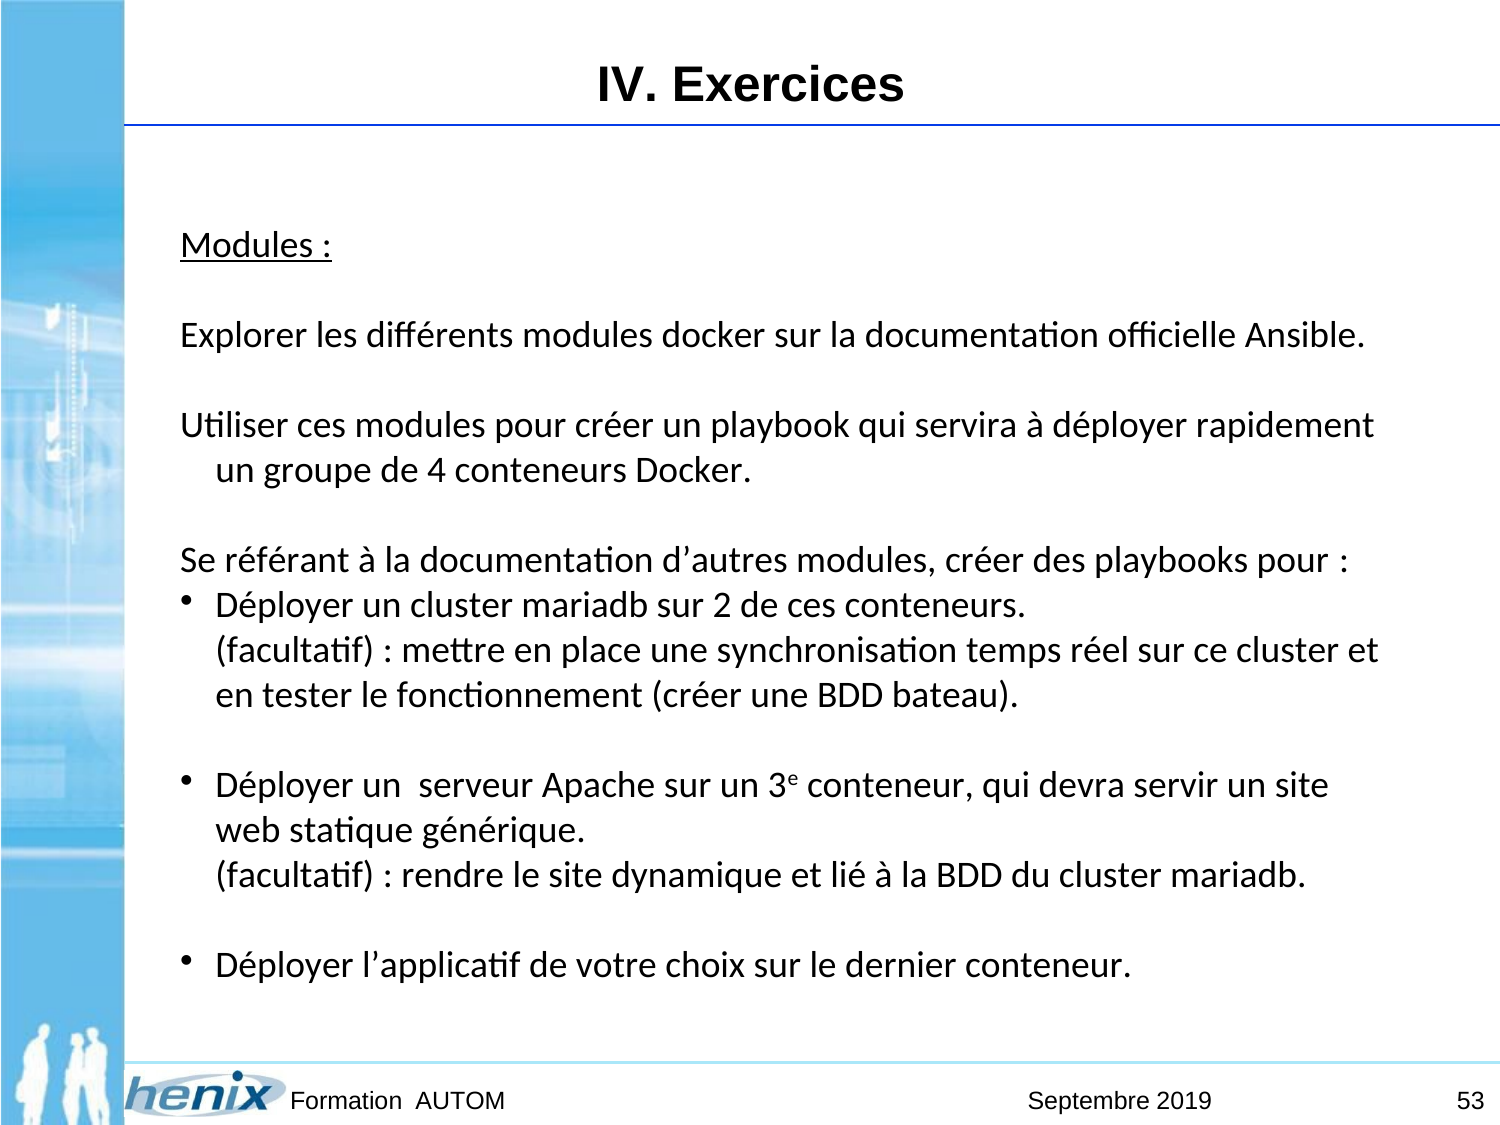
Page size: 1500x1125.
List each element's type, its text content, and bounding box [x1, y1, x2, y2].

text_box <numéro> [1452, 1084, 1490, 1115]
text_box Modules : Explorer les différents modules docker sur la documentation officielle Ansible. Utiliser ces modules pour créer un playbook qui servira à déployer rapidement un groupe de 4 conteneurs Docker. Se référant à la documentation d’autres modules, créer des playbooks pour : Déployer un cluster mariadb sur 2 de ces conteneurs. (facultatif) : mettre en place une synchronisation temps réel sur ce cluster et en tester le fonctionnement (créer une BDD bateau). Déployer un serveur Apache sur un 3e conteneur, qui devra servir un site web statique générique. (facultatif) : rendre le site dynamique et lié à la BDD du cluster mariadb. Déployer l’applicatif de votre choix sur le dernier conteneur. [165, 212, 1418, 993]
text_box Formation AUTOM [288, 1084, 507, 1115]
text_box [123, 1070, 287, 1117]
picture [0, 0, 126, 1125]
text_box IV. Exercices [138, 50, 1363, 112]
text_box Septembre 2019 [1025, 1084, 1288, 1115]
